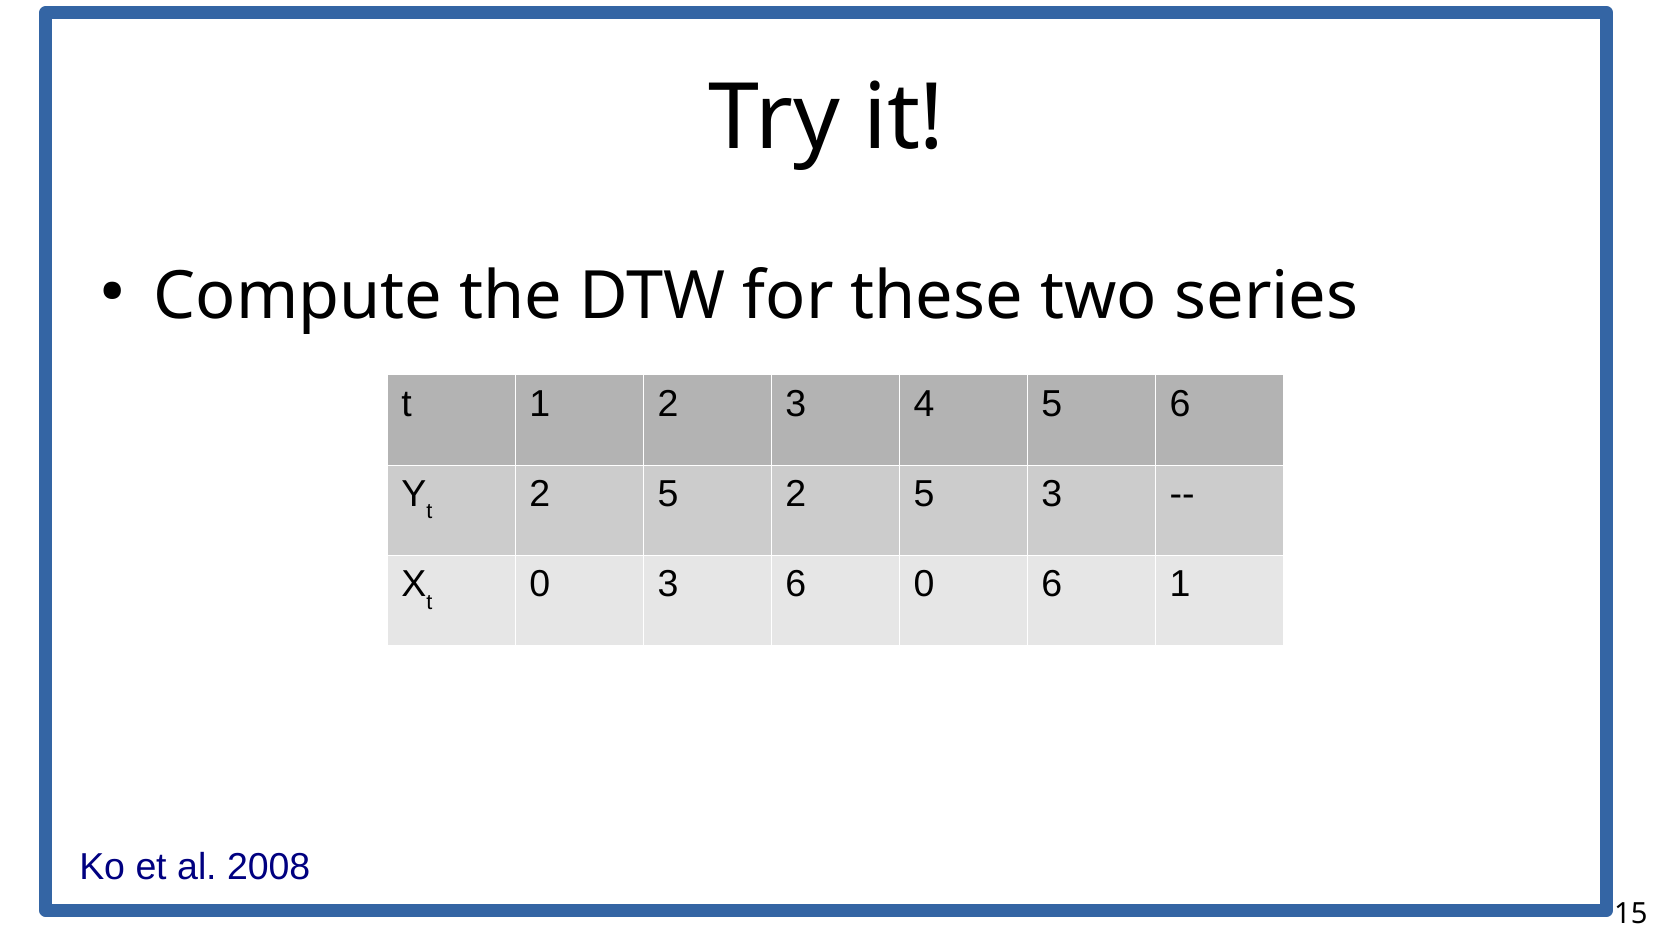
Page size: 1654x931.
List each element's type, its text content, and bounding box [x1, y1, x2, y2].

table_header 2 [644, 375, 771, 465]
title Try it! [82, 19, 1571, 226]
table_header 6 [1156, 375, 1283, 465]
table_cell 0 [516, 556, 643, 645]
table_cell 2 [516, 466, 643, 555]
table_cell 1 [1156, 556, 1283, 645]
table_cell 2 [772, 466, 899, 555]
title Try it! [82, 1, 1571, 6]
table_cell Xt [388, 556, 515, 645]
table_cell Yt [388, 466, 515, 555]
table_cell 6 [772, 556, 899, 645]
table_cell 3 [1028, 466, 1155, 555]
table_cell 5 [644, 466, 771, 555]
table_cell -- [1156, 466, 1283, 555]
table_header 5 [1028, 375, 1155, 465]
table_cell 5 [900, 466, 1027, 555]
table_cell 0 [900, 556, 1027, 645]
table_header t [388, 375, 515, 465]
table_header 4 [900, 375, 1027, 465]
table_header 3 [772, 375, 899, 465]
list Compute the DTW for these two series [82, 247, 1571, 867]
table_header 1 [516, 375, 643, 465]
table_cell 3 [644, 556, 771, 645]
text_box Ko et al. 2008 [64, 838, 416, 896]
table_cell 6 [1028, 556, 1155, 645]
